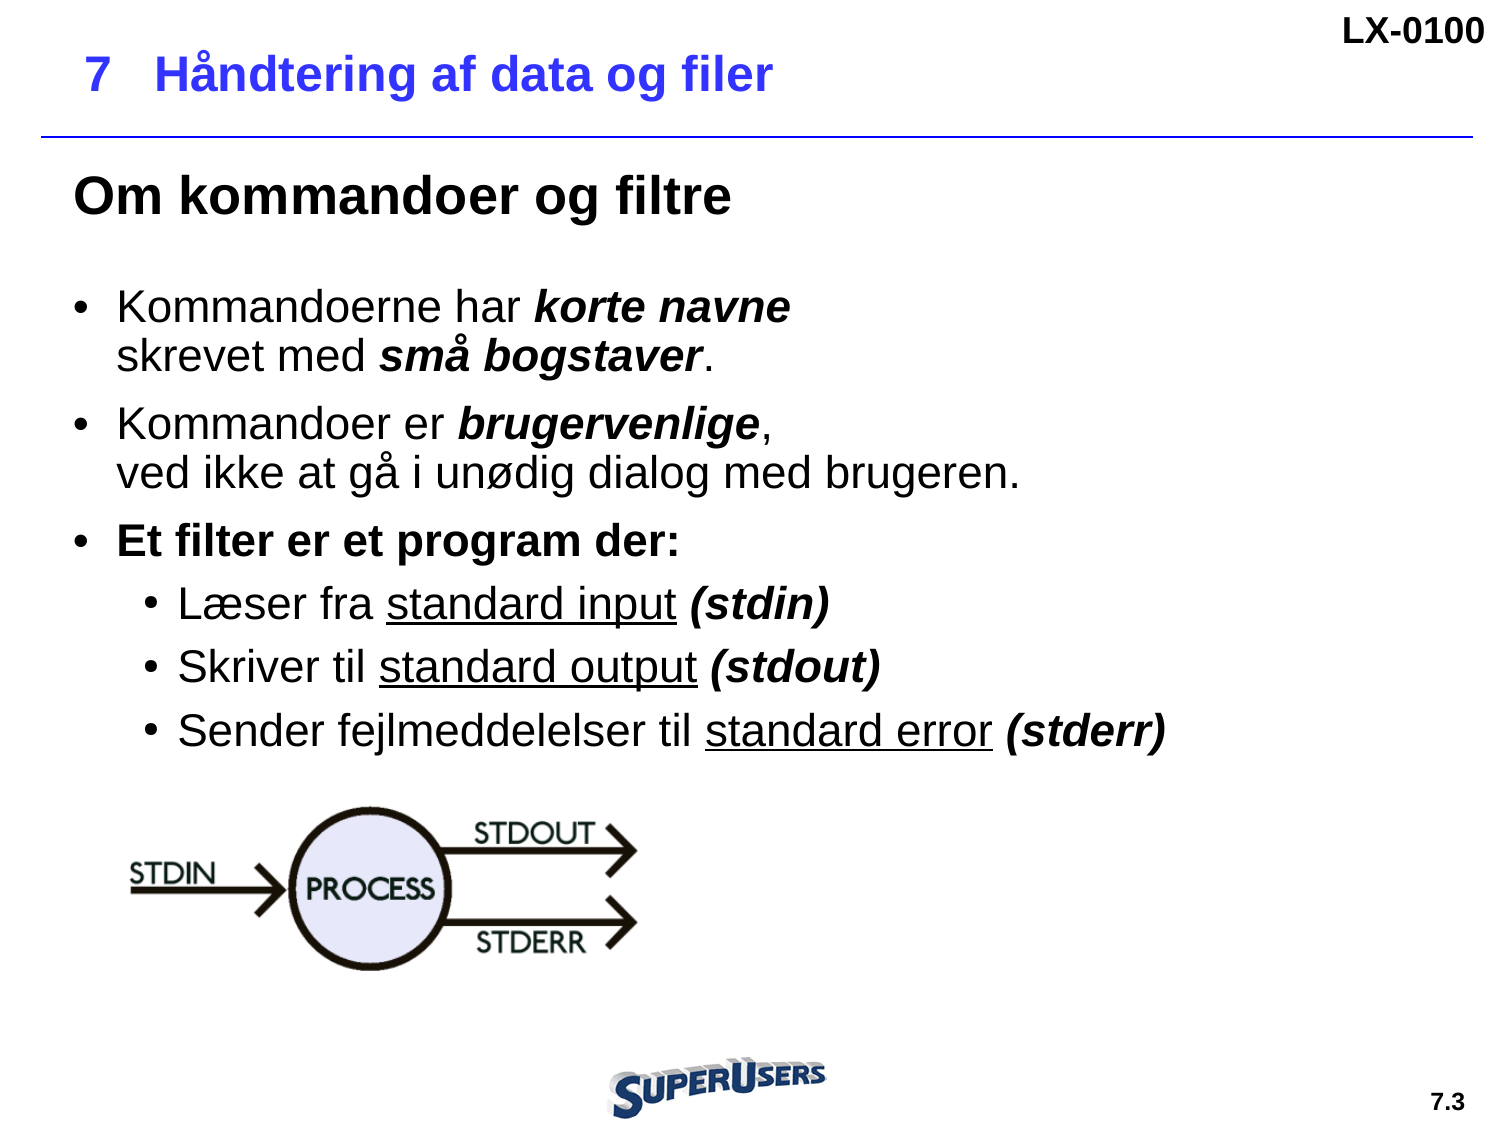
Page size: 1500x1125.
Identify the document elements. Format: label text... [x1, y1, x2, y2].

picture [605, 1057, 827, 1122]
list Kommandoerne har korte navne skrevet med små bogstaver. Kommandoer er brugervenlige, ved ikke at gå i unødig dialog med brugeren. Et filter er et program der: Læser fra standard input (stdin) Skriver til standard output (stdout) Sender fejlmeddelelser til standard error (stderr) [58, 275, 1388, 815]
list Om kommandoer og filtre [59, 160, 1389, 237]
title 7 Håndtering af data og filer [76, 39, 1424, 126]
picture [118, 797, 650, 983]
